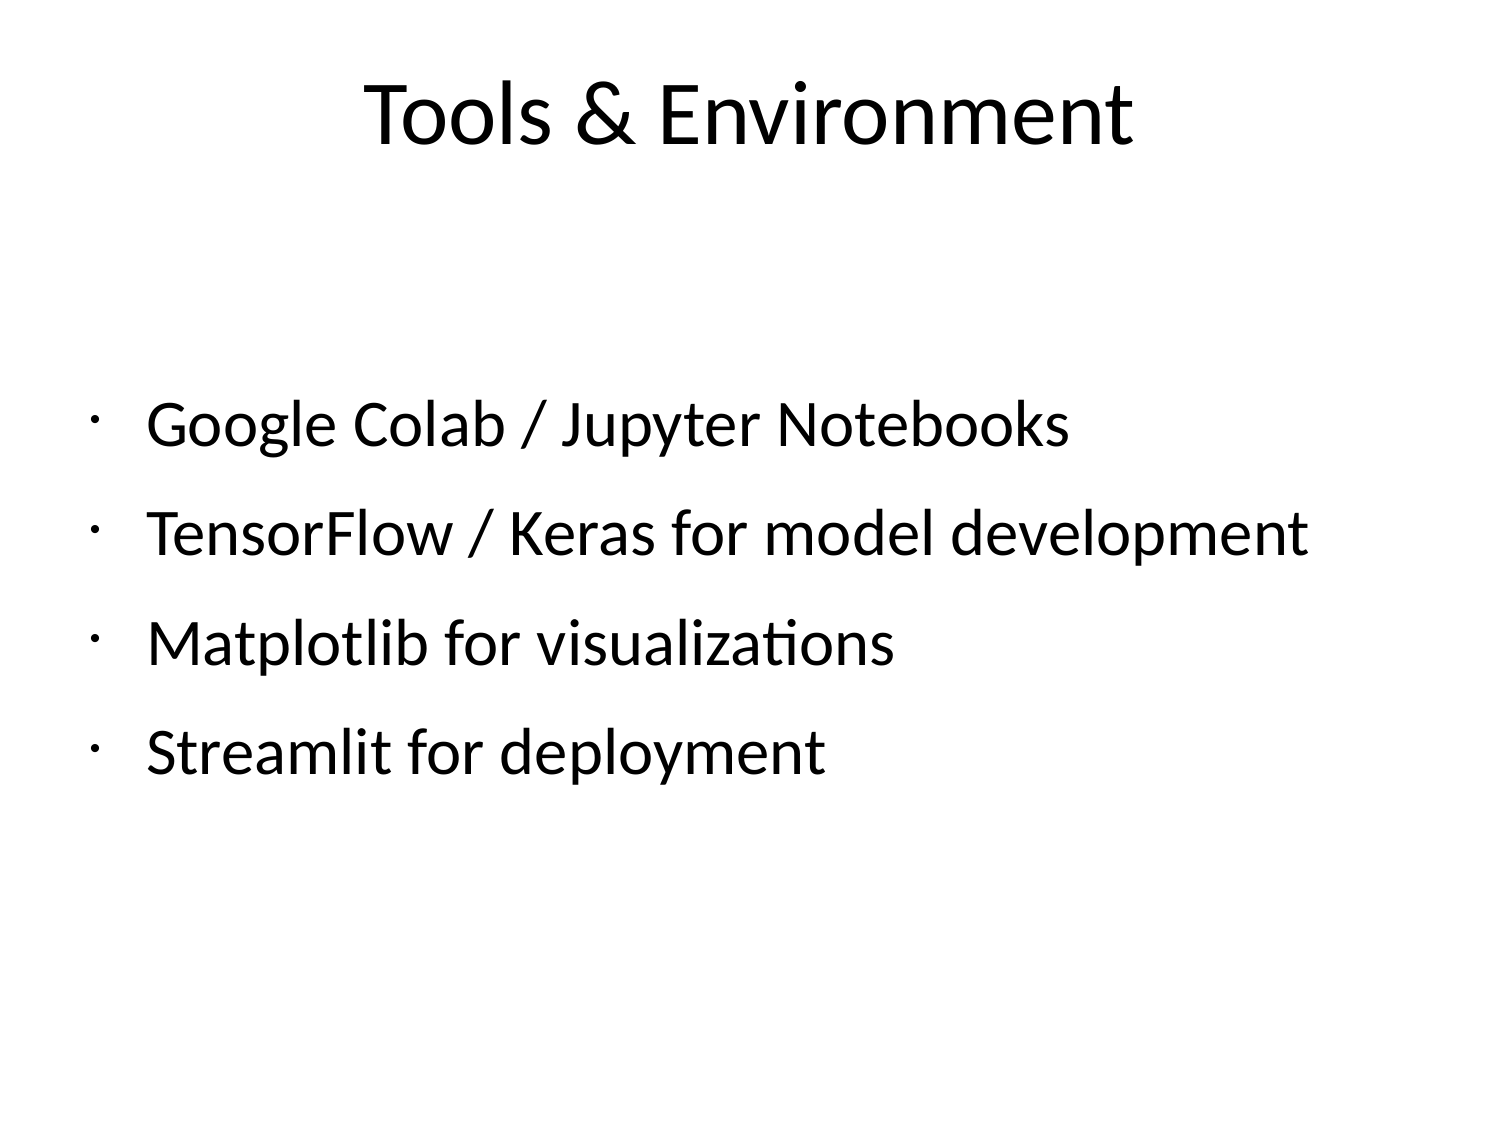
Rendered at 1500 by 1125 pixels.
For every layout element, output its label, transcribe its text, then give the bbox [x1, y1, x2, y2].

title Tools & Environment [75, 45, 1425, 233]
list Google Colab / Jupyter Notebooks TensorFlow / Keras for model development Matplotlib for visualizations Streamlit for deployment [75, 262, 1425, 1005]
